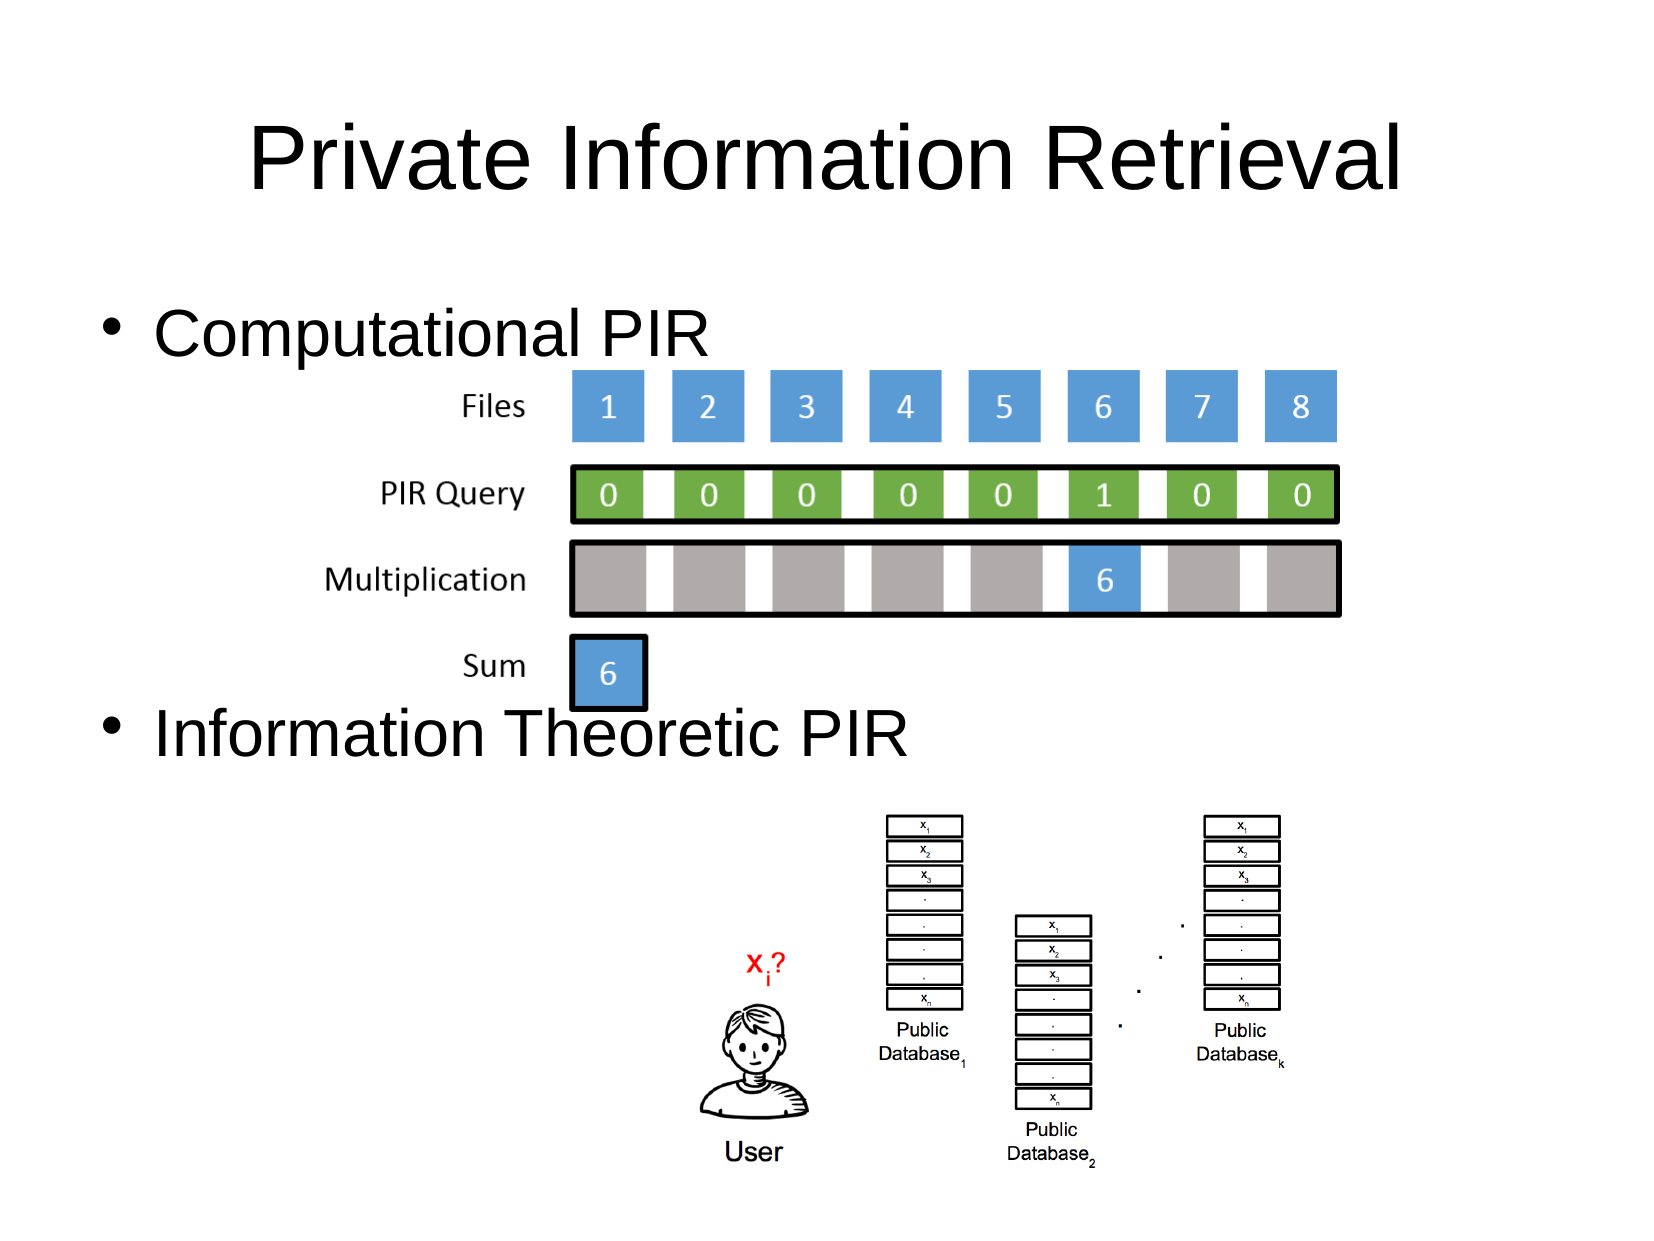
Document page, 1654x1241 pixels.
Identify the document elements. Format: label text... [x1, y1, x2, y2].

text_box Private Information Retrieval [82, 49, 1571, 257]
picture [630, 1009, 1332, 1212]
text_box Computational PIR Information Theoretic PIR [82, 290, 1571, 1009]
